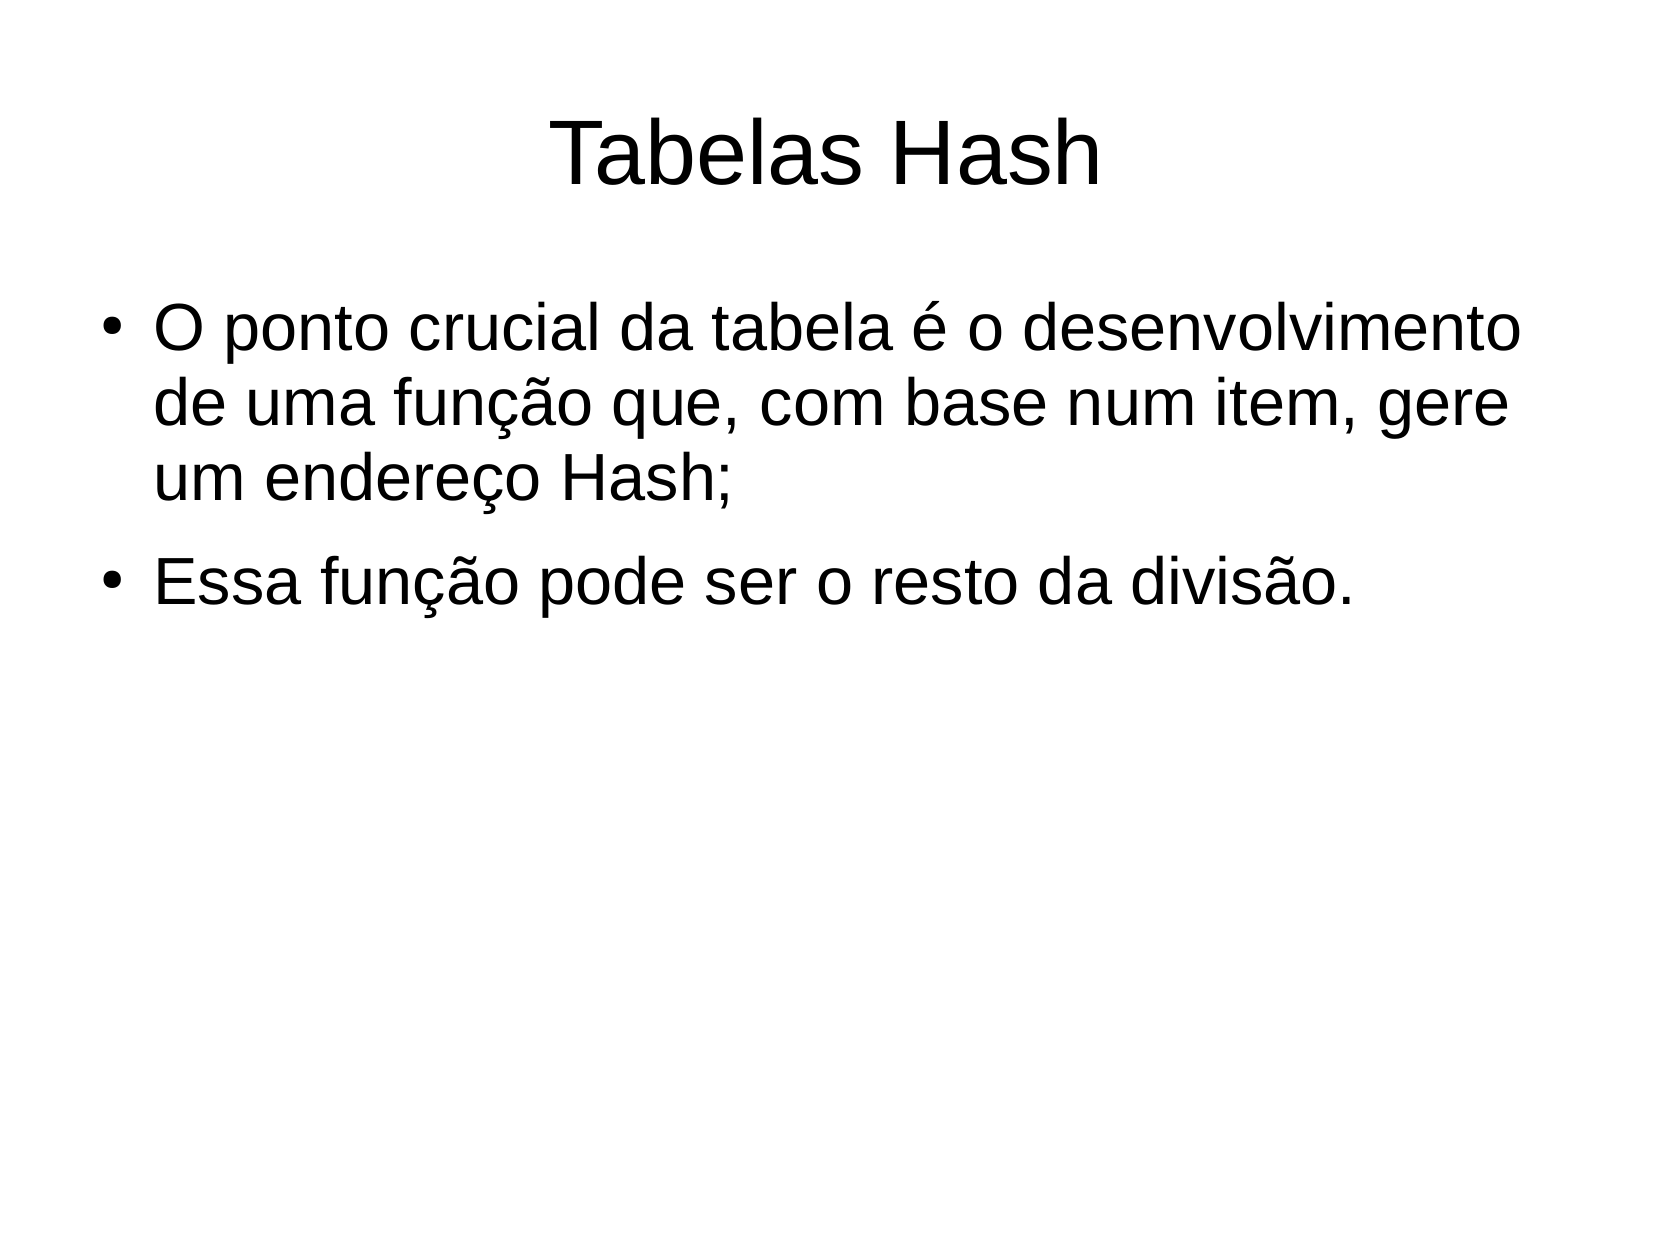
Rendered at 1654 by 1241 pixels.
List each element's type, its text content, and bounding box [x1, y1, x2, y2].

title Tabelas Hash [82, 49, 1571, 257]
list O ponto crucial da tabela é o desenvolvimento de uma função que, com base num item, gere um endereço Hash; Essa função pode ser o resto da divisão. [82, 290, 1571, 1010]
